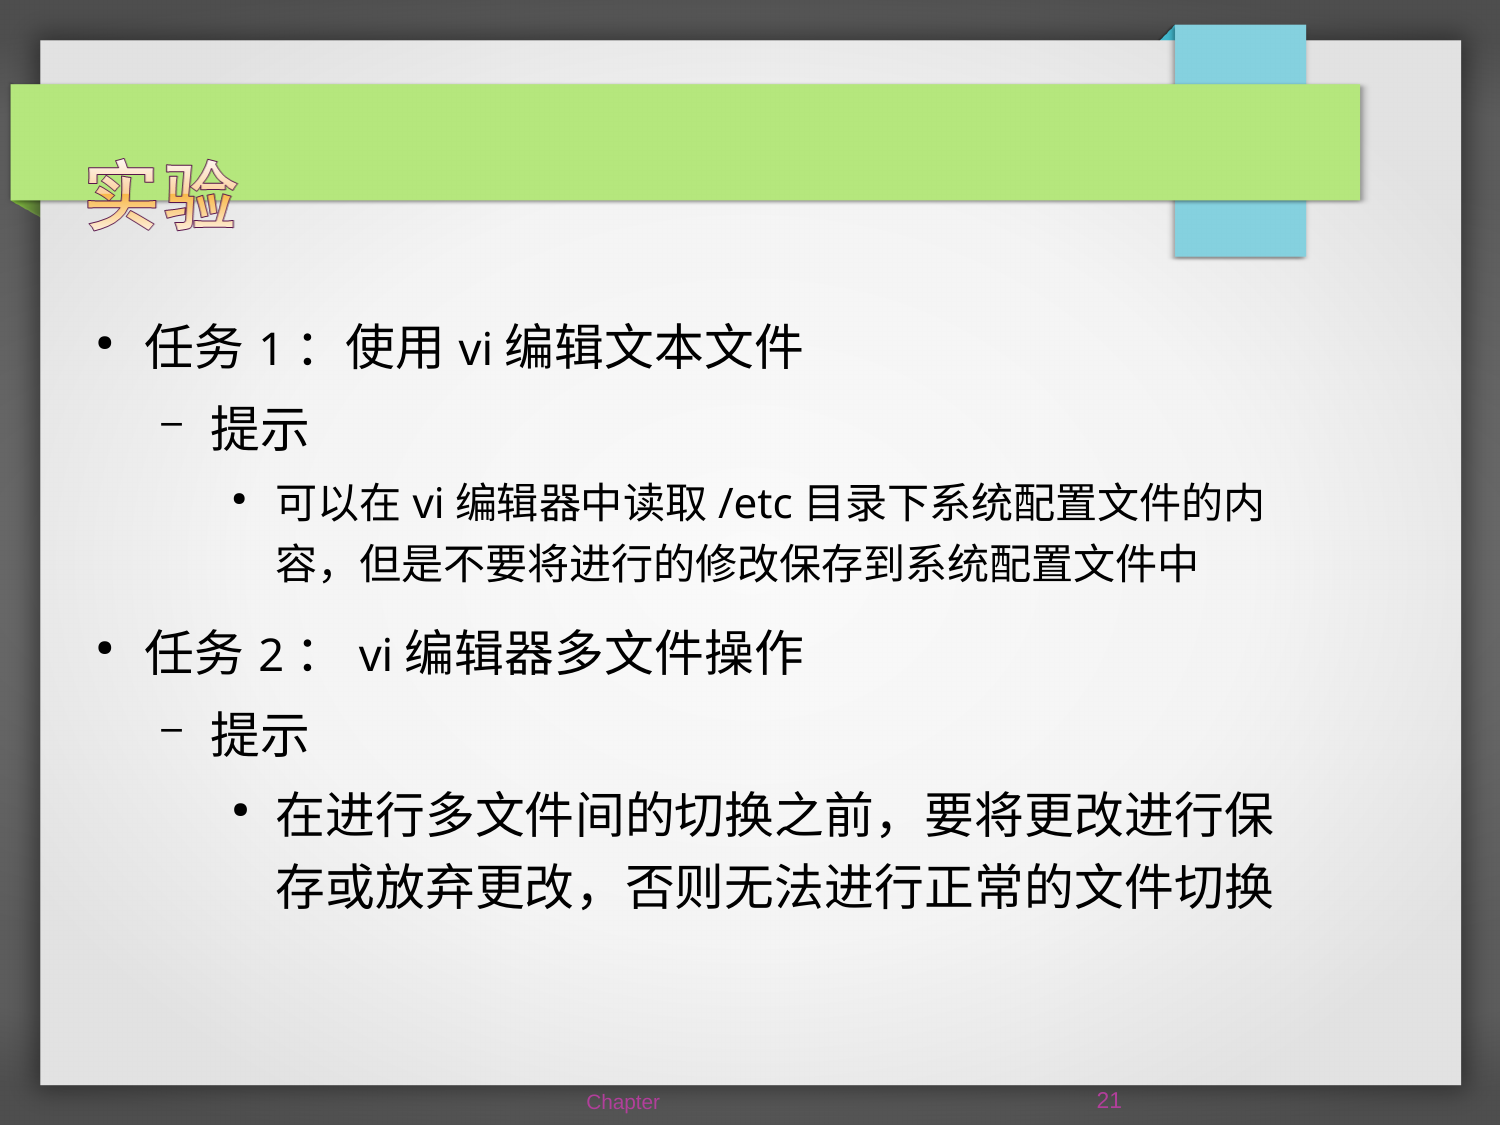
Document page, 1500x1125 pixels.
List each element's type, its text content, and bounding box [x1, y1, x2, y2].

picture [0, 0, 1500, 1125]
text_box <number> [1025, 1075, 1123, 1114]
list 任务1：使用vi编辑文本文件 提示 可以在vi编辑器中读取/etc目录下系统配置文件的内容，但是不要将进行的修改保存到系统配置文件中 任务2：vi编辑器多文件操作 提示 在进行多文件间的切换之前，要将更改进行保存或放弃更改，否则无法进行正常的文件切换 [64, 299, 1301, 1008]
text_box Chapter [75, 1075, 676, 1114]
